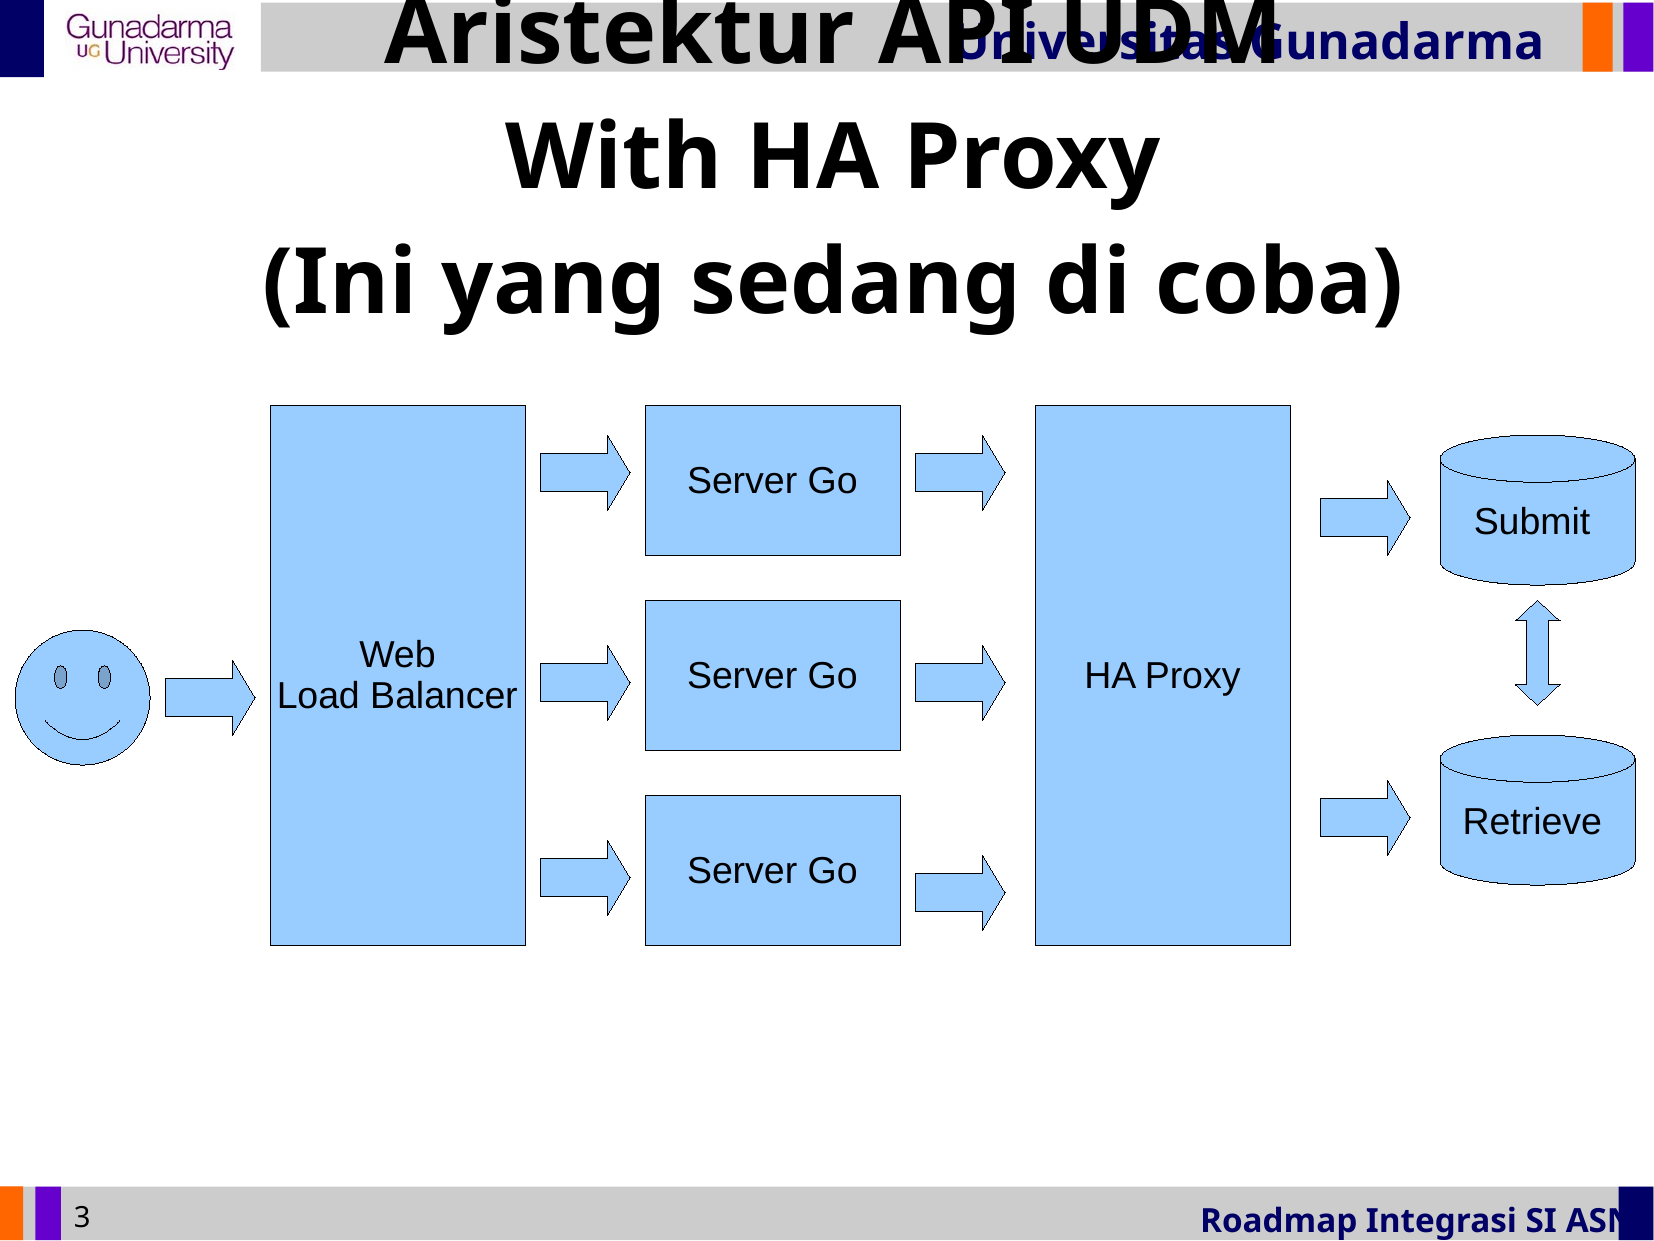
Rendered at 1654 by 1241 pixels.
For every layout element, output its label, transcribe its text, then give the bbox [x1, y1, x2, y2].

text_box Server Go [645, 795, 901, 946]
text_box [915, 645, 1006, 721]
title Aristektur API UDM With HA Proxy (Ini yang sedang di coba) [77, 0, 1591, 308]
text_box Server Go [645, 600, 901, 751]
text_box Retrieve [1440, 735, 1636, 886]
text_box HA Proxy [1035, 405, 1291, 946]
text_box [540, 435, 631, 511]
text_box [15, 630, 151, 766]
text_box [165, 660, 256, 736]
text_box Web Load Balancer [270, 405, 526, 946]
picture [65, 0, 77, 70]
text_box Submit [1440, 435, 1636, 586]
text_box [540, 645, 631, 721]
text_box [1320, 480, 1411, 556]
text_box [1515, 600, 1561, 706]
text_box Server Go [645, 405, 901, 556]
text_box [915, 435, 1006, 511]
text_box [1320, 780, 1411, 856]
text_box [915, 855, 1006, 931]
text_box [540, 840, 631, 916]
